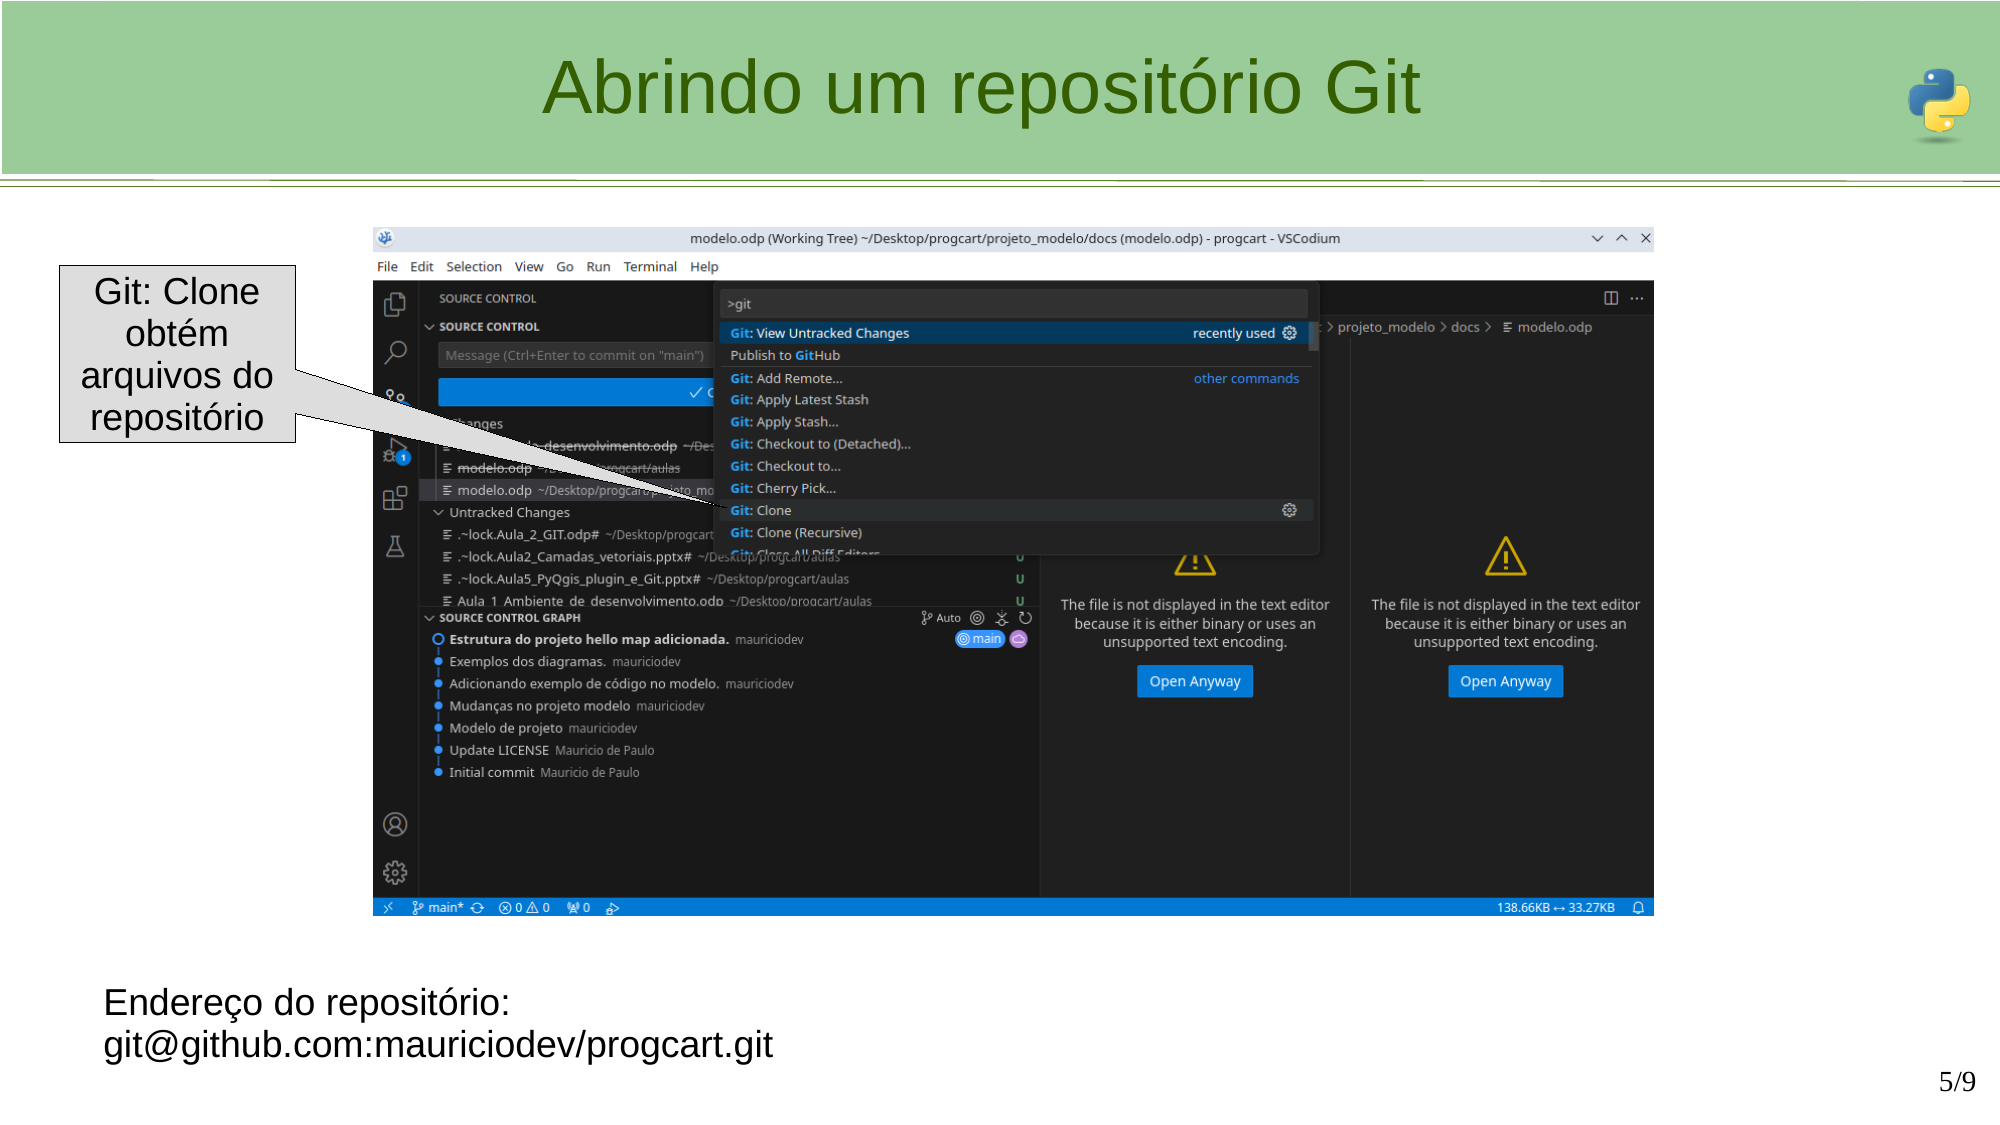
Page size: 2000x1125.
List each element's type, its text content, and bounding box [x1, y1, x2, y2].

text_box Endereço do repositório: git@github.com:mauriciodev/progcart.git [88, 974, 790, 1074]
picture [373, 227, 1654, 916]
text_box Git: Clone obtém arquivos do repositório [59, 265, 727, 508]
picture [1901, 59, 1979, 148]
title Abrindo um repositório Git [105, 0, 1861, 174]
